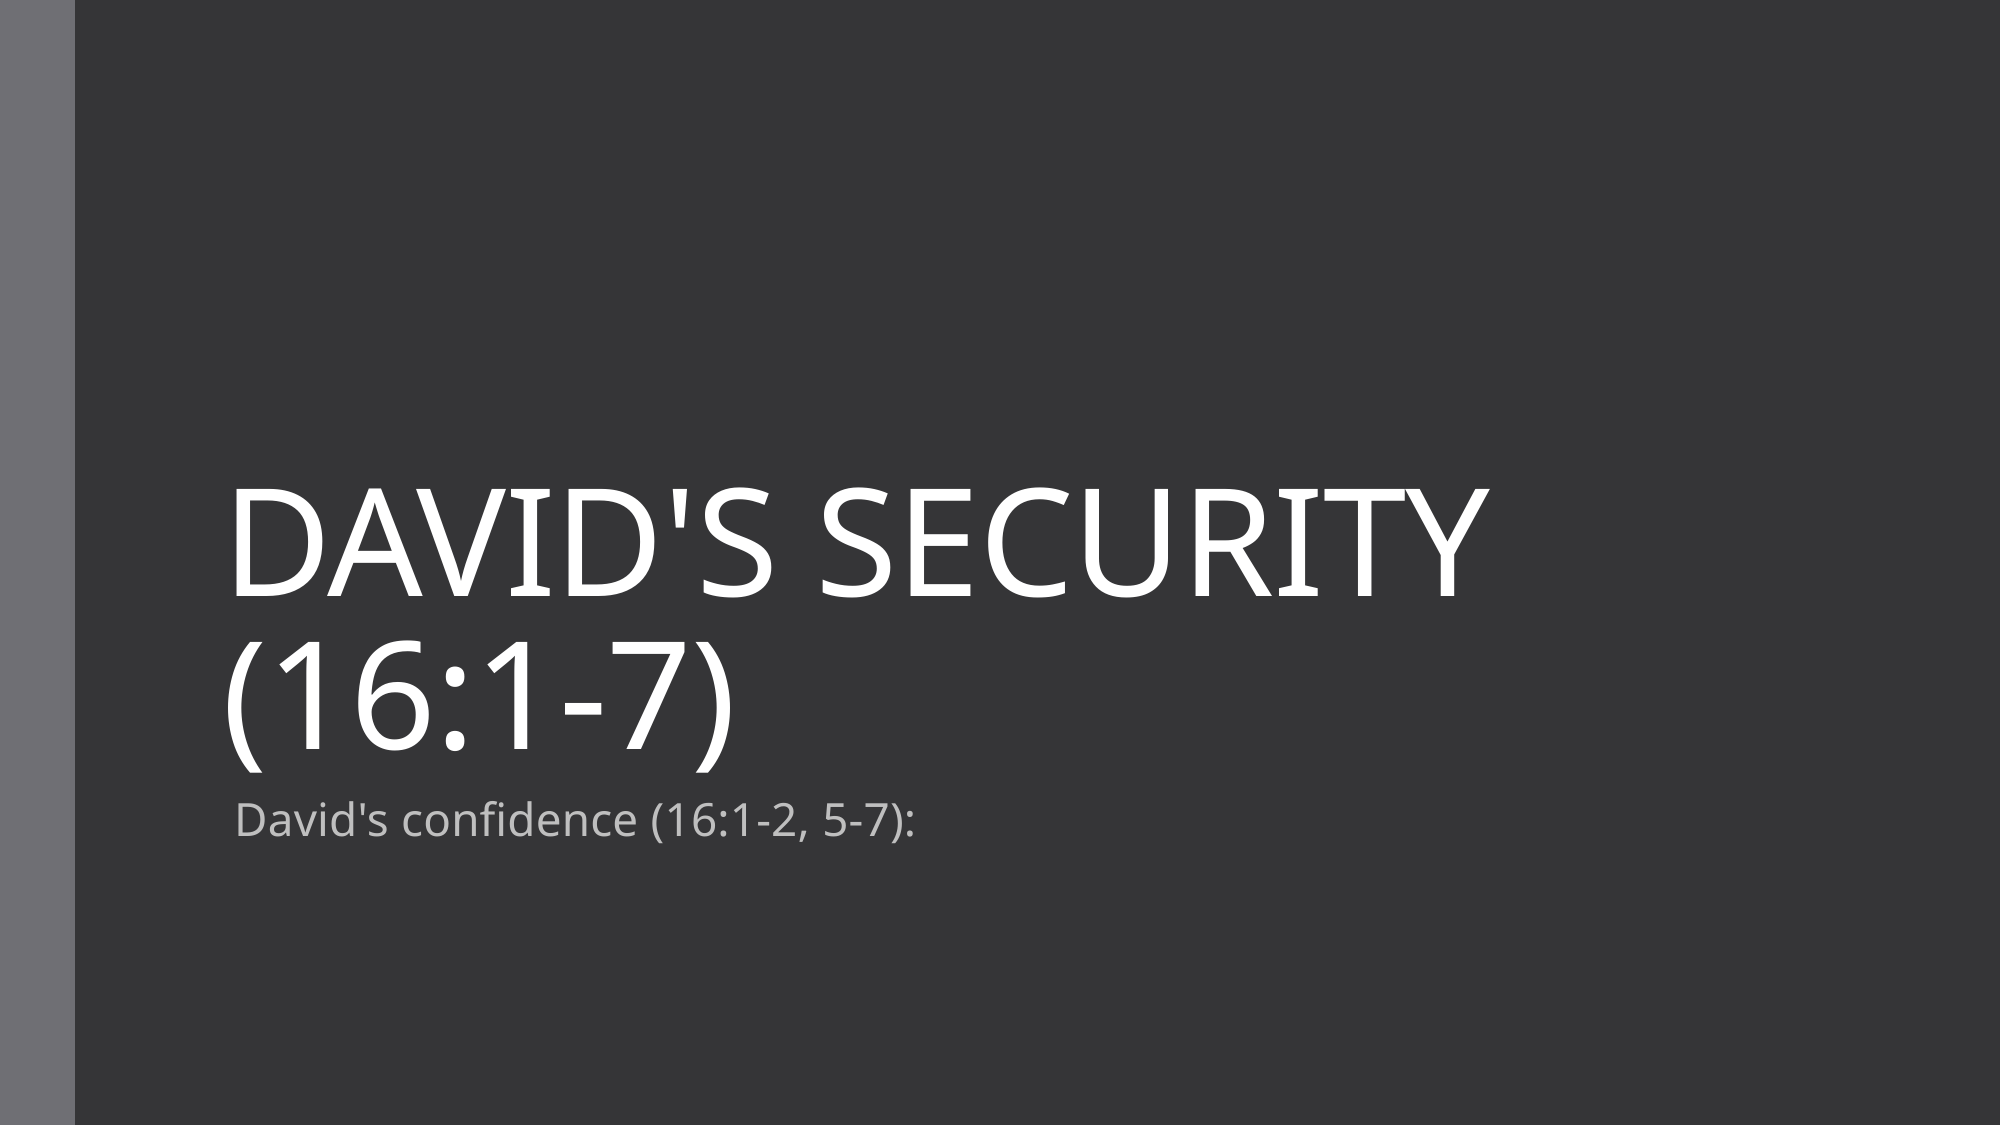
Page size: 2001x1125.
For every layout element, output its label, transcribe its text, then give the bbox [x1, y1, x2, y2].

title DAVID'S SECURITY (16:1-7) [206, 124, 1752, 787]
subtitle David's confidence (16:1-2, 5-7): [206, 787, 1752, 1066]
